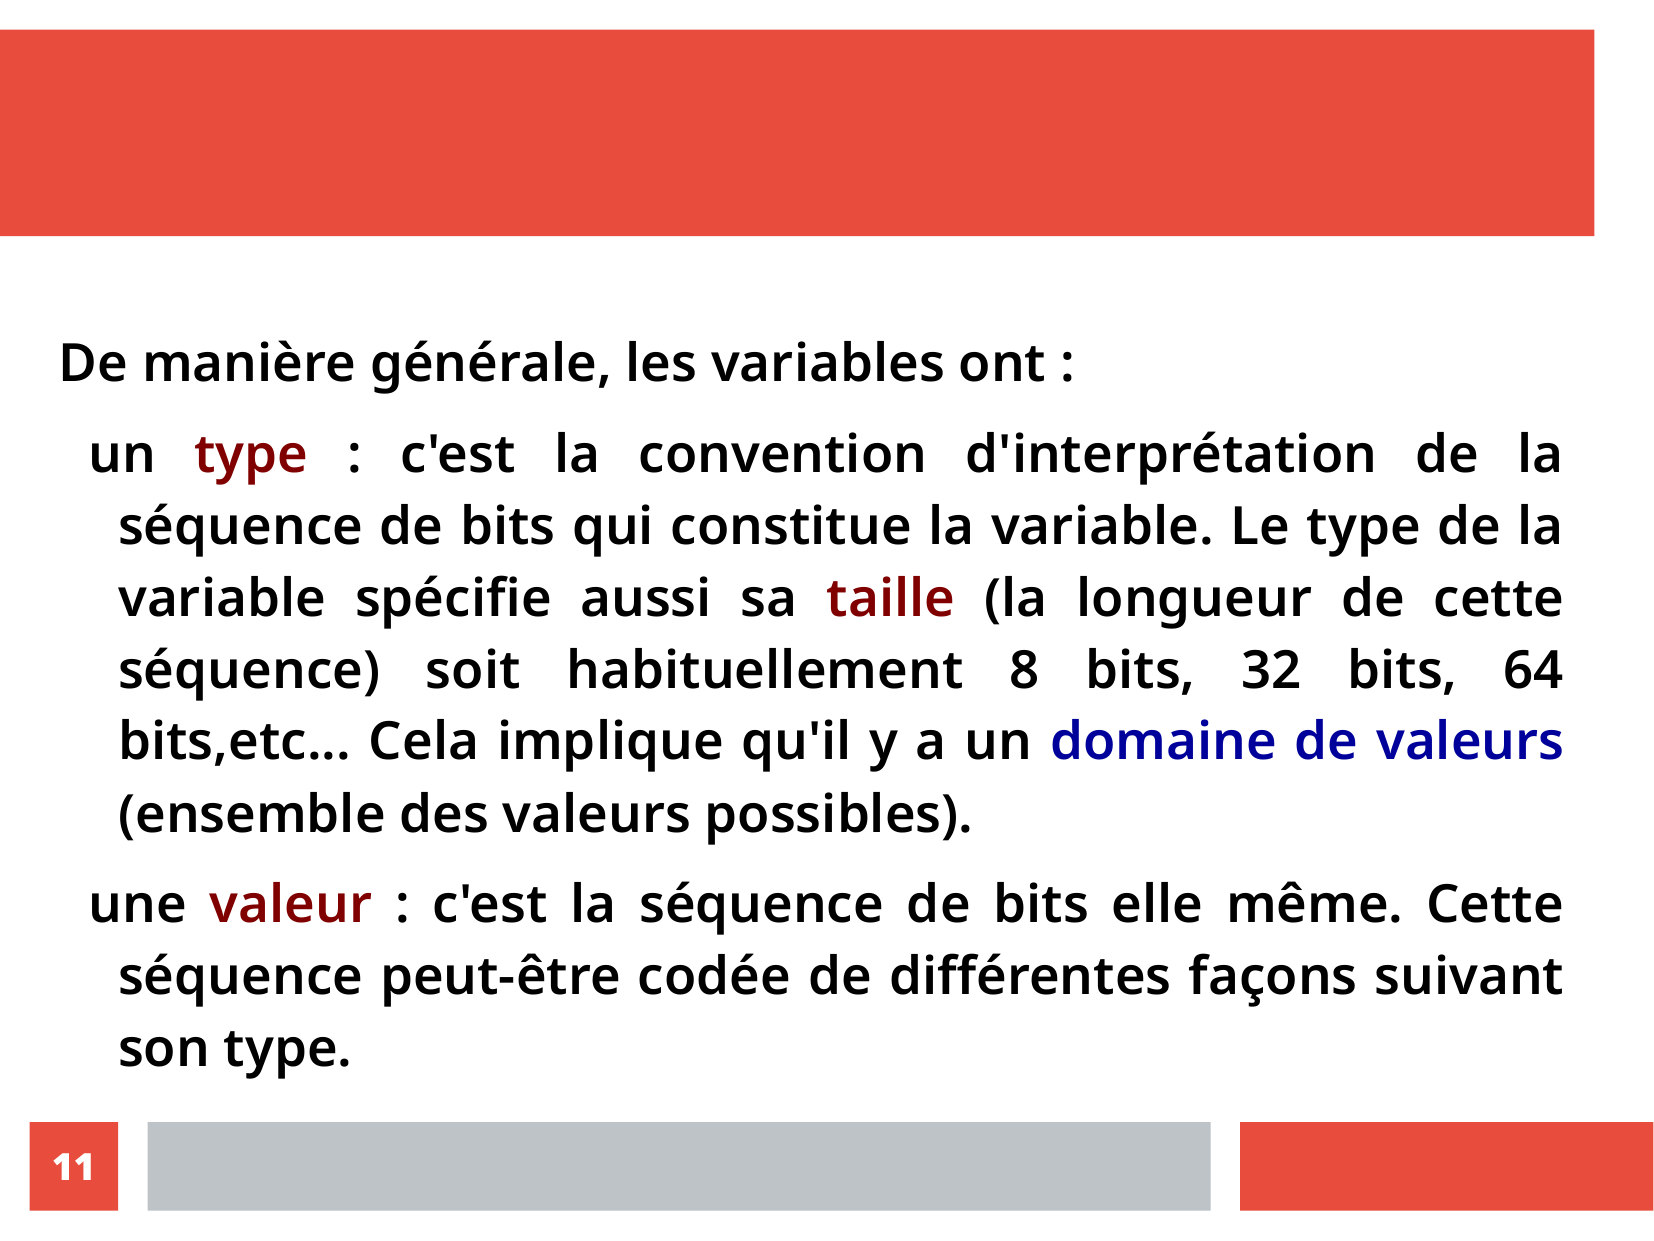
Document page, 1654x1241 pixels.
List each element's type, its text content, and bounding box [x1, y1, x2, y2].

list De manière générale, les variables ont : un type : c'est la convention d'interprétation de la séquence de bits qui constitue la variable. Le type de la variable spécifie aussi sa taille (la longueur de cette séquence) soit habituellement 8 bits, 32 bits, 64 bits,etc... Cela implique qu'il y a un domaine de valeurs (ensemble des valeurs possibles). une valeur : c'est la séquence de bits elle même. Cette séquence peut-être codée de différentes façons suivant son type. [59, 324, 1565, 1093]
